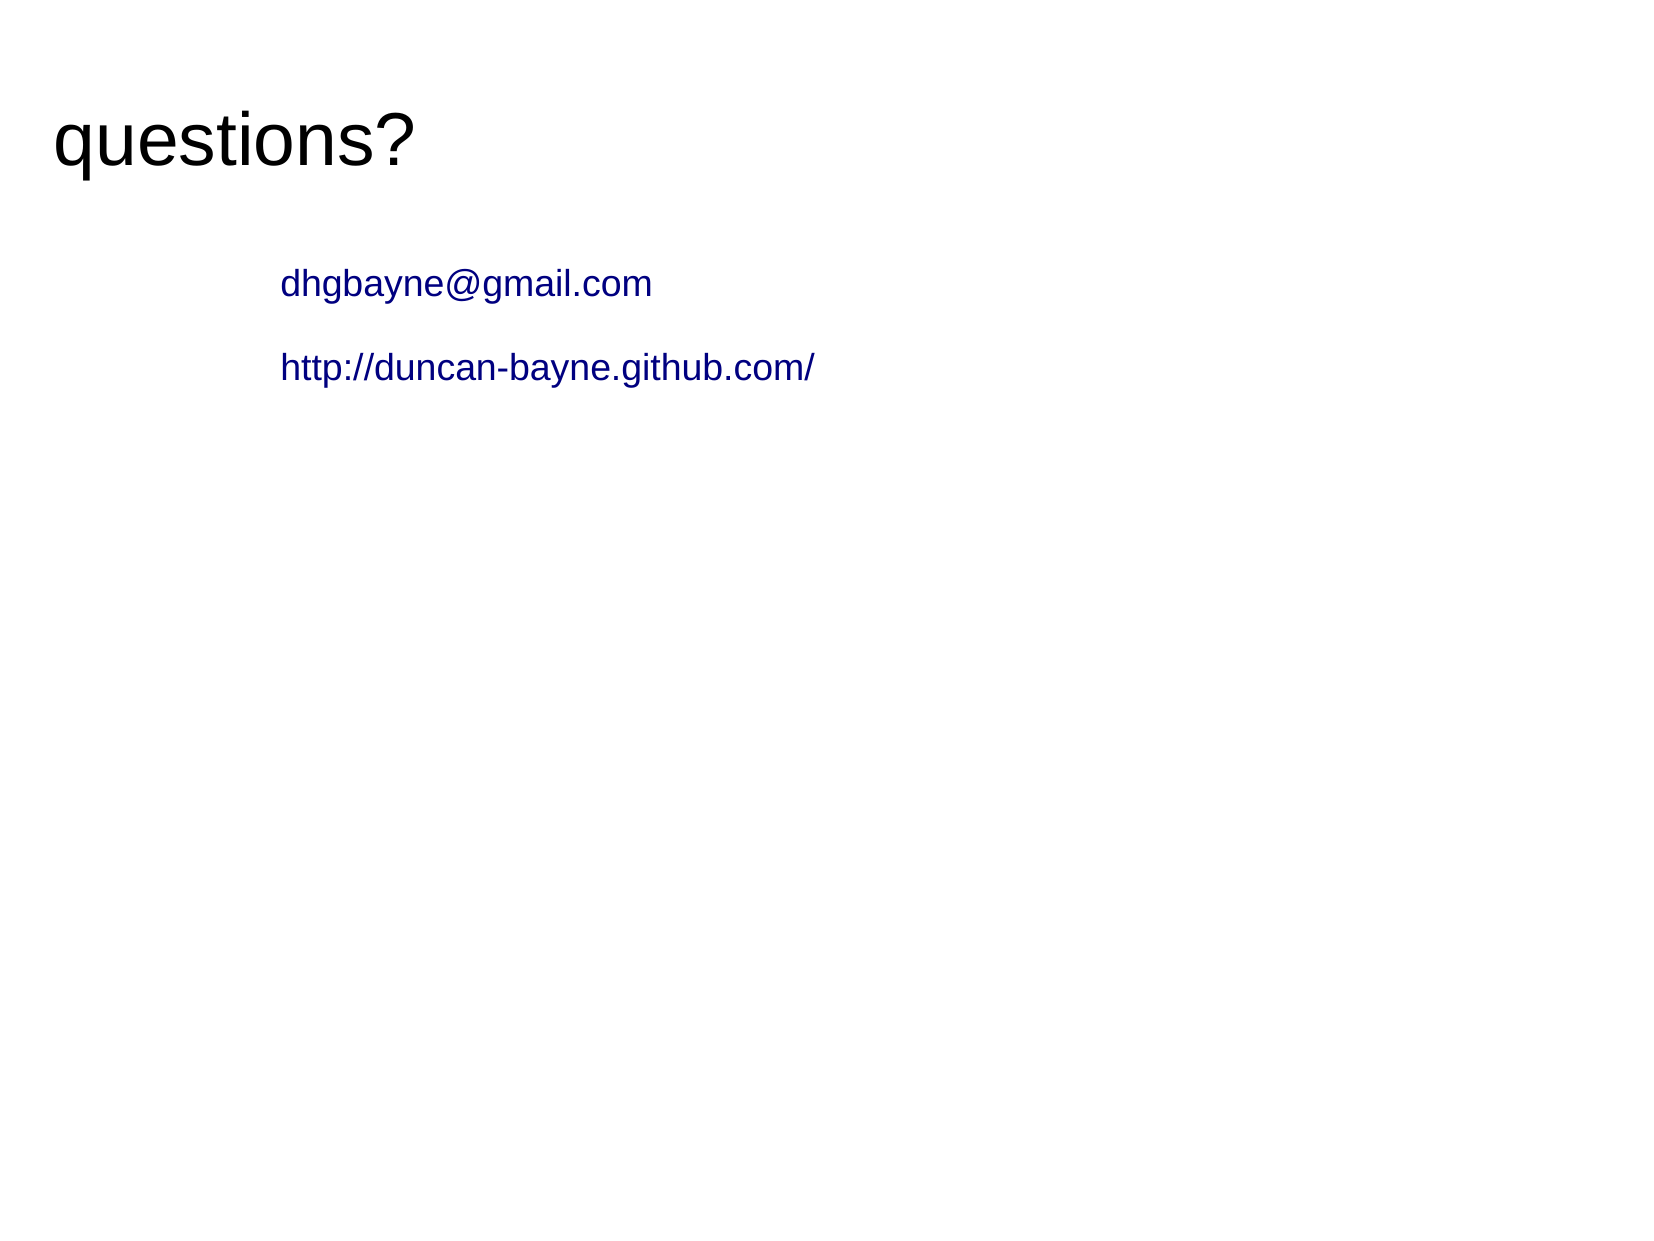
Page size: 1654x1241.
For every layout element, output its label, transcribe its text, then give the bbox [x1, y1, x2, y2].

title questions? [53, 36, 1601, 244]
text_box dhgbayne@gmail.com http://duncan-bayne.github.com/ [265, 255, 1063, 397]
